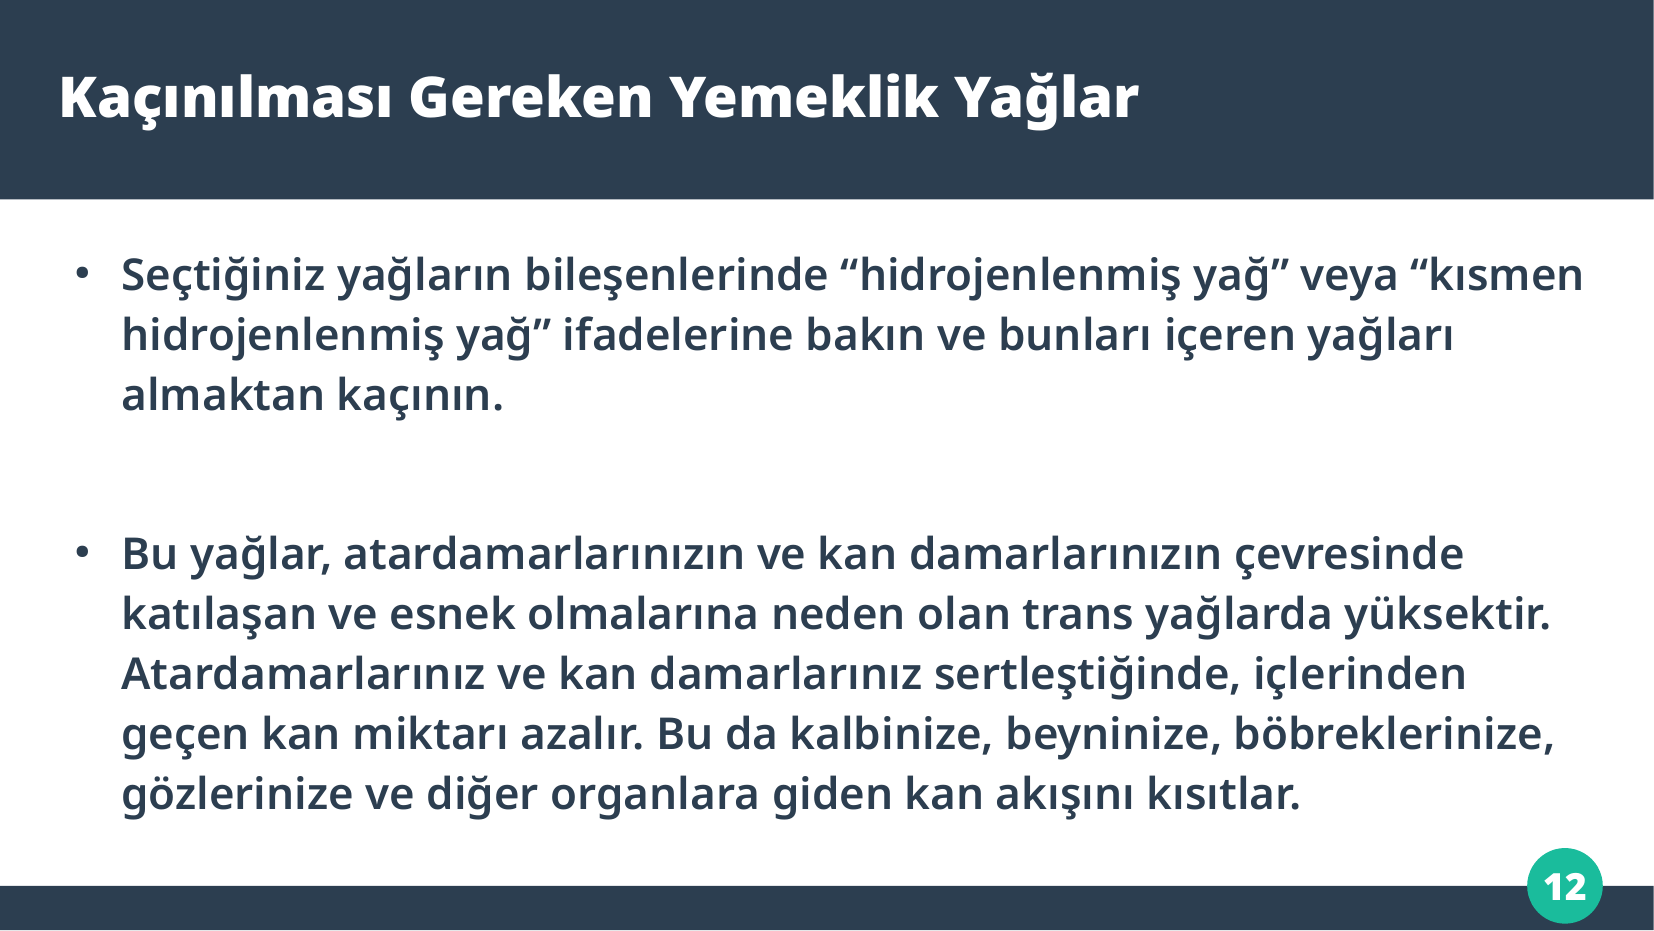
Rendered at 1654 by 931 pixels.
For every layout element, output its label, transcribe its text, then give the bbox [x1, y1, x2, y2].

title Kaçınılması Gereken Yemeklik Yağlar [59, 37, 1595, 155]
list Seçtiğiniz yağların bileşenlerinde “hidrojenlenmiş yağ” veya “kısmen hidrojenlenmiş yağ” ifadelerine bakın ve bunları içeren yağları almaktan kaçının. Bu yağlar, atardamarlarınızın ve kan damarlarınızın çevresinde katılaşan ve esnek olmalarına neden olan trans yağlarda yüksektir. Atardamarlarınız ve kan damarlarınız sertleştiğinde, içlerinden geçen kan miktarı azalır. Bu da kalbinize, beyninize, böbreklerinize, gözlerinize ve diğer organlara giden kan akışını kısıtlar. [59, 243, 1595, 864]
